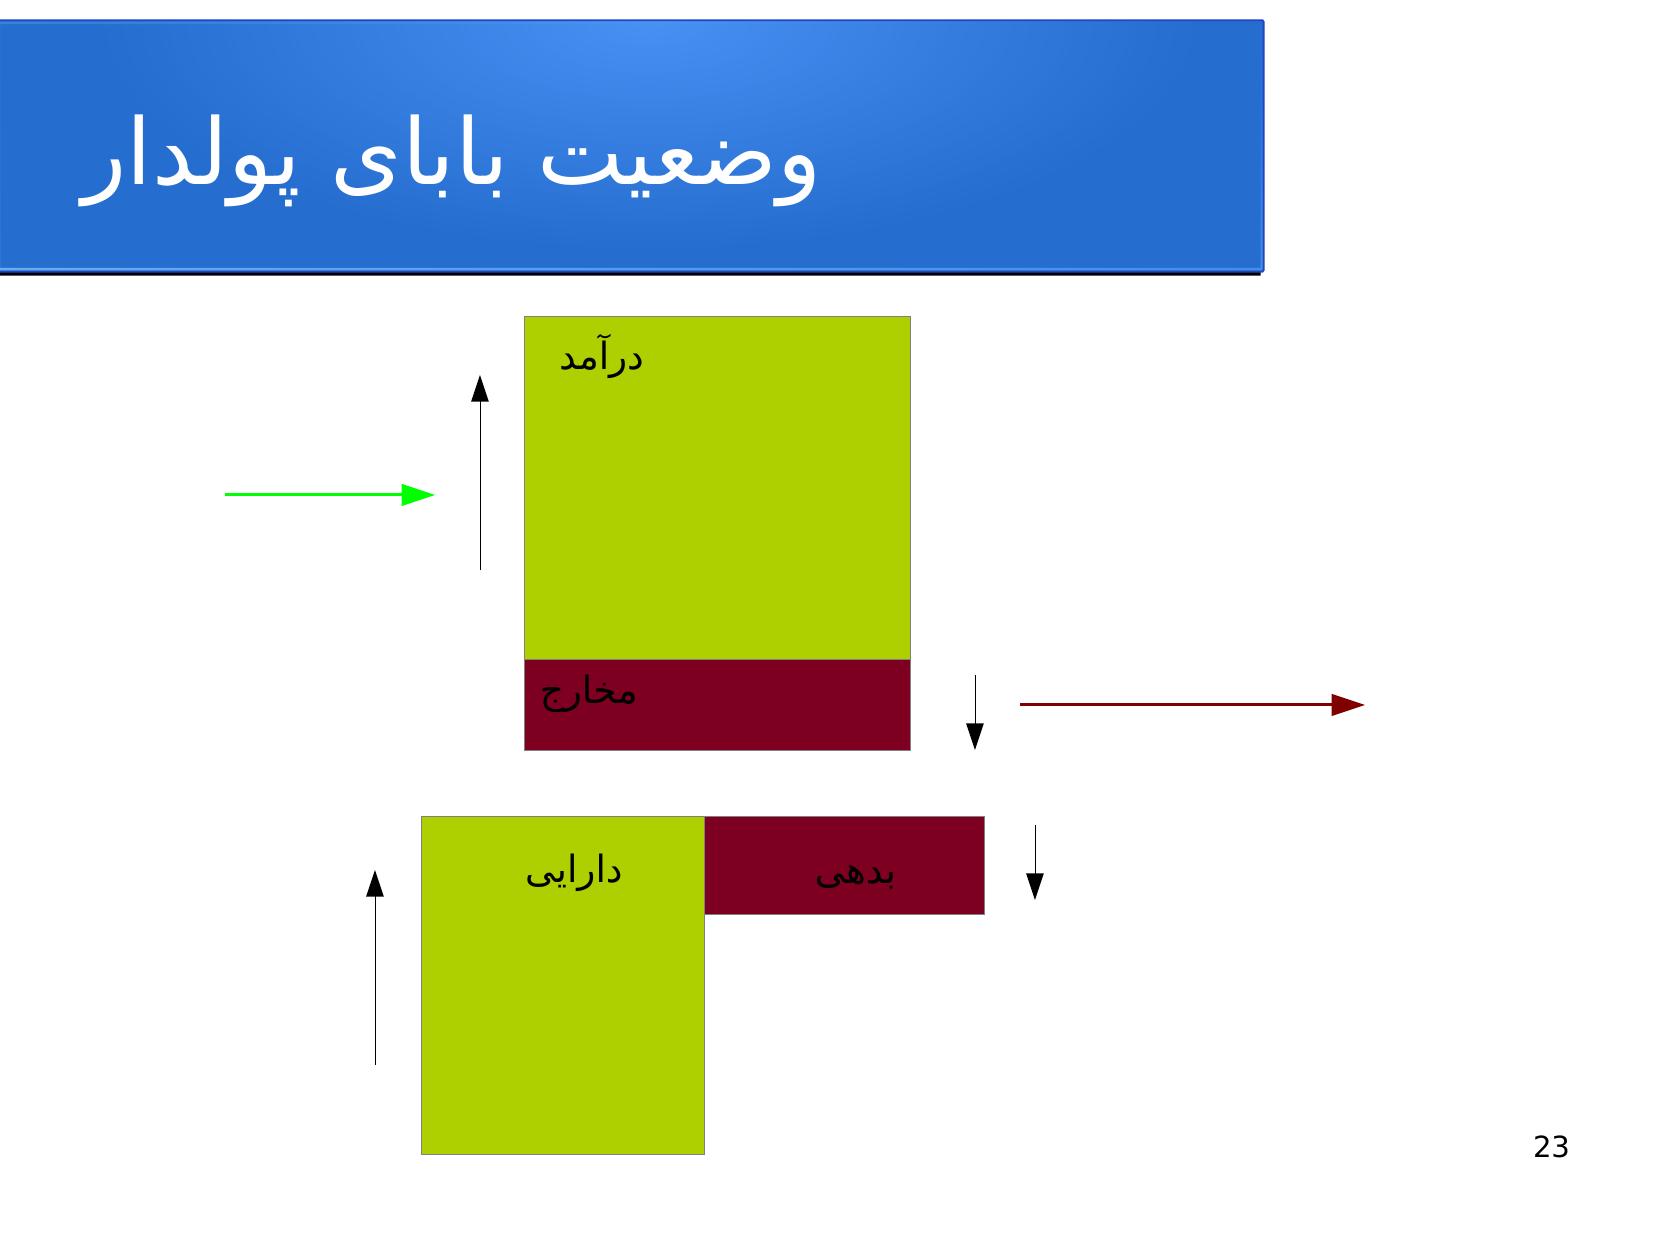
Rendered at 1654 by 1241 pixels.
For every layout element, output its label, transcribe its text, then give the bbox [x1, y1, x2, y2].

text_box مخارج [524, 661, 653, 720]
title وضعیت بابای پولدار [82, 49, 1250, 257]
text_box [421, 816, 985, 1155]
text_box درآمد [544, 327, 659, 387]
text_box دارایی [510, 839, 638, 899]
text_box بدهی [799, 841, 911, 900]
text_box [524, 316, 911, 751]
